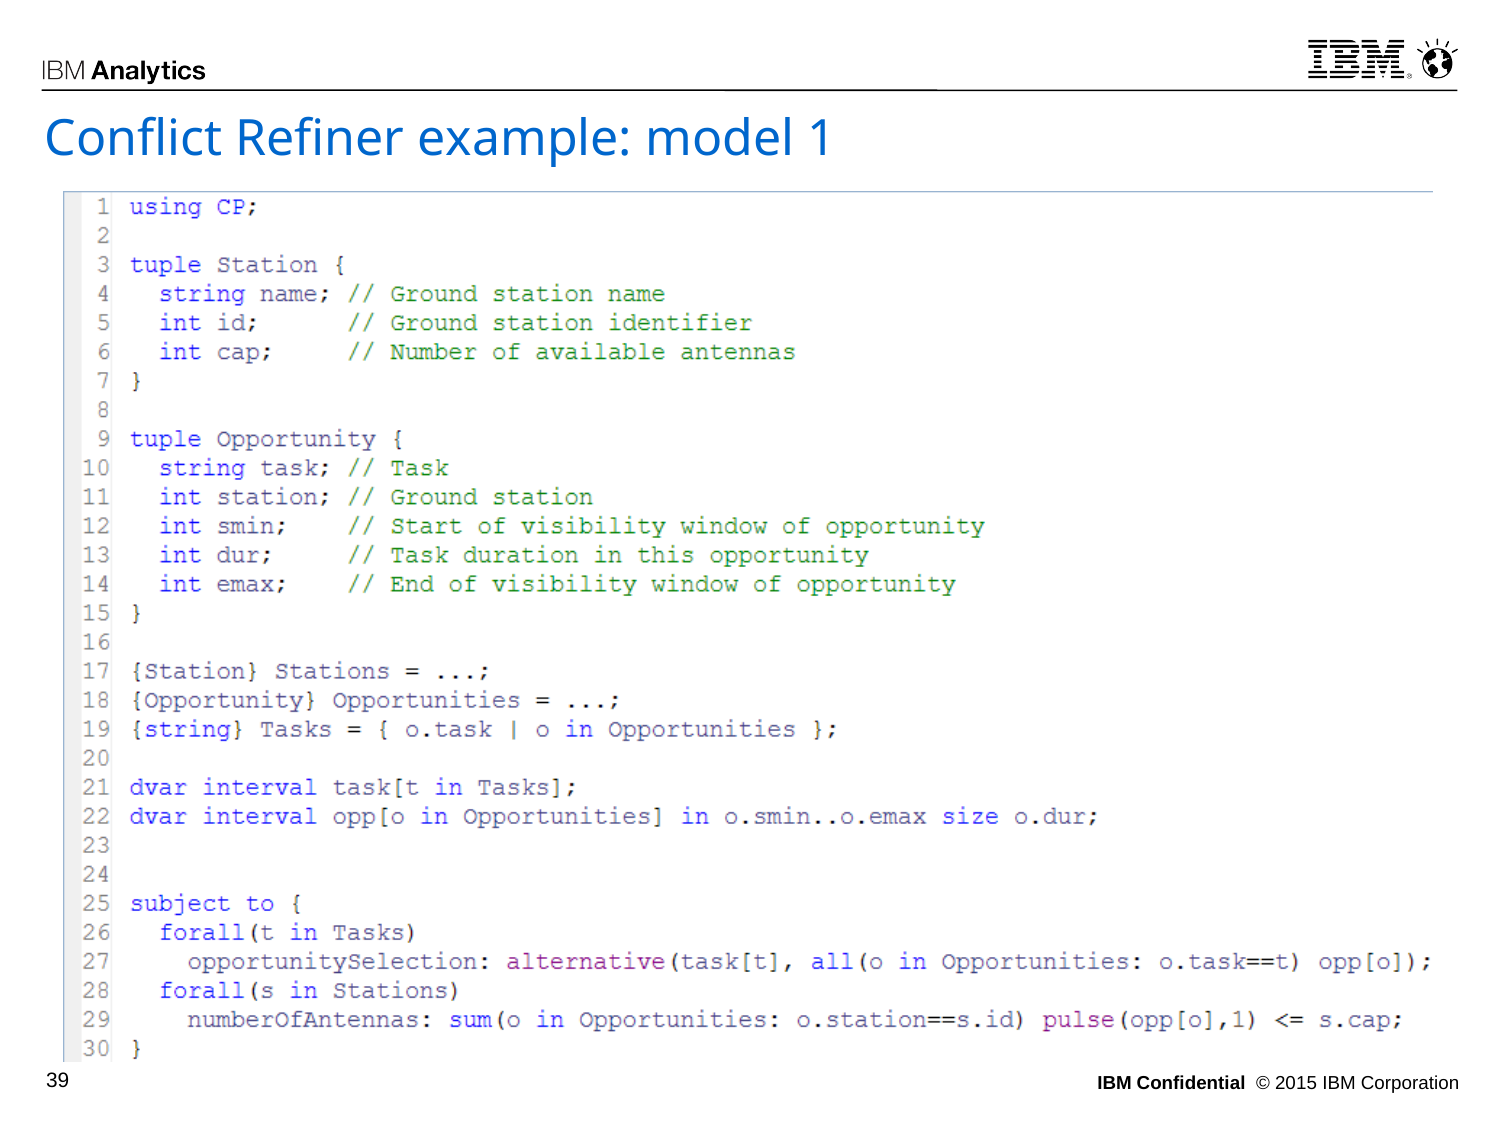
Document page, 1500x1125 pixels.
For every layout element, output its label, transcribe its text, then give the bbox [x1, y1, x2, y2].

picture [24, 42, 224, 99]
picture [1294, 24, 1469, 91]
title Conflict Refiner example: model 1 [29, 97, 1455, 218]
picture [63, 218, 1433, 1062]
